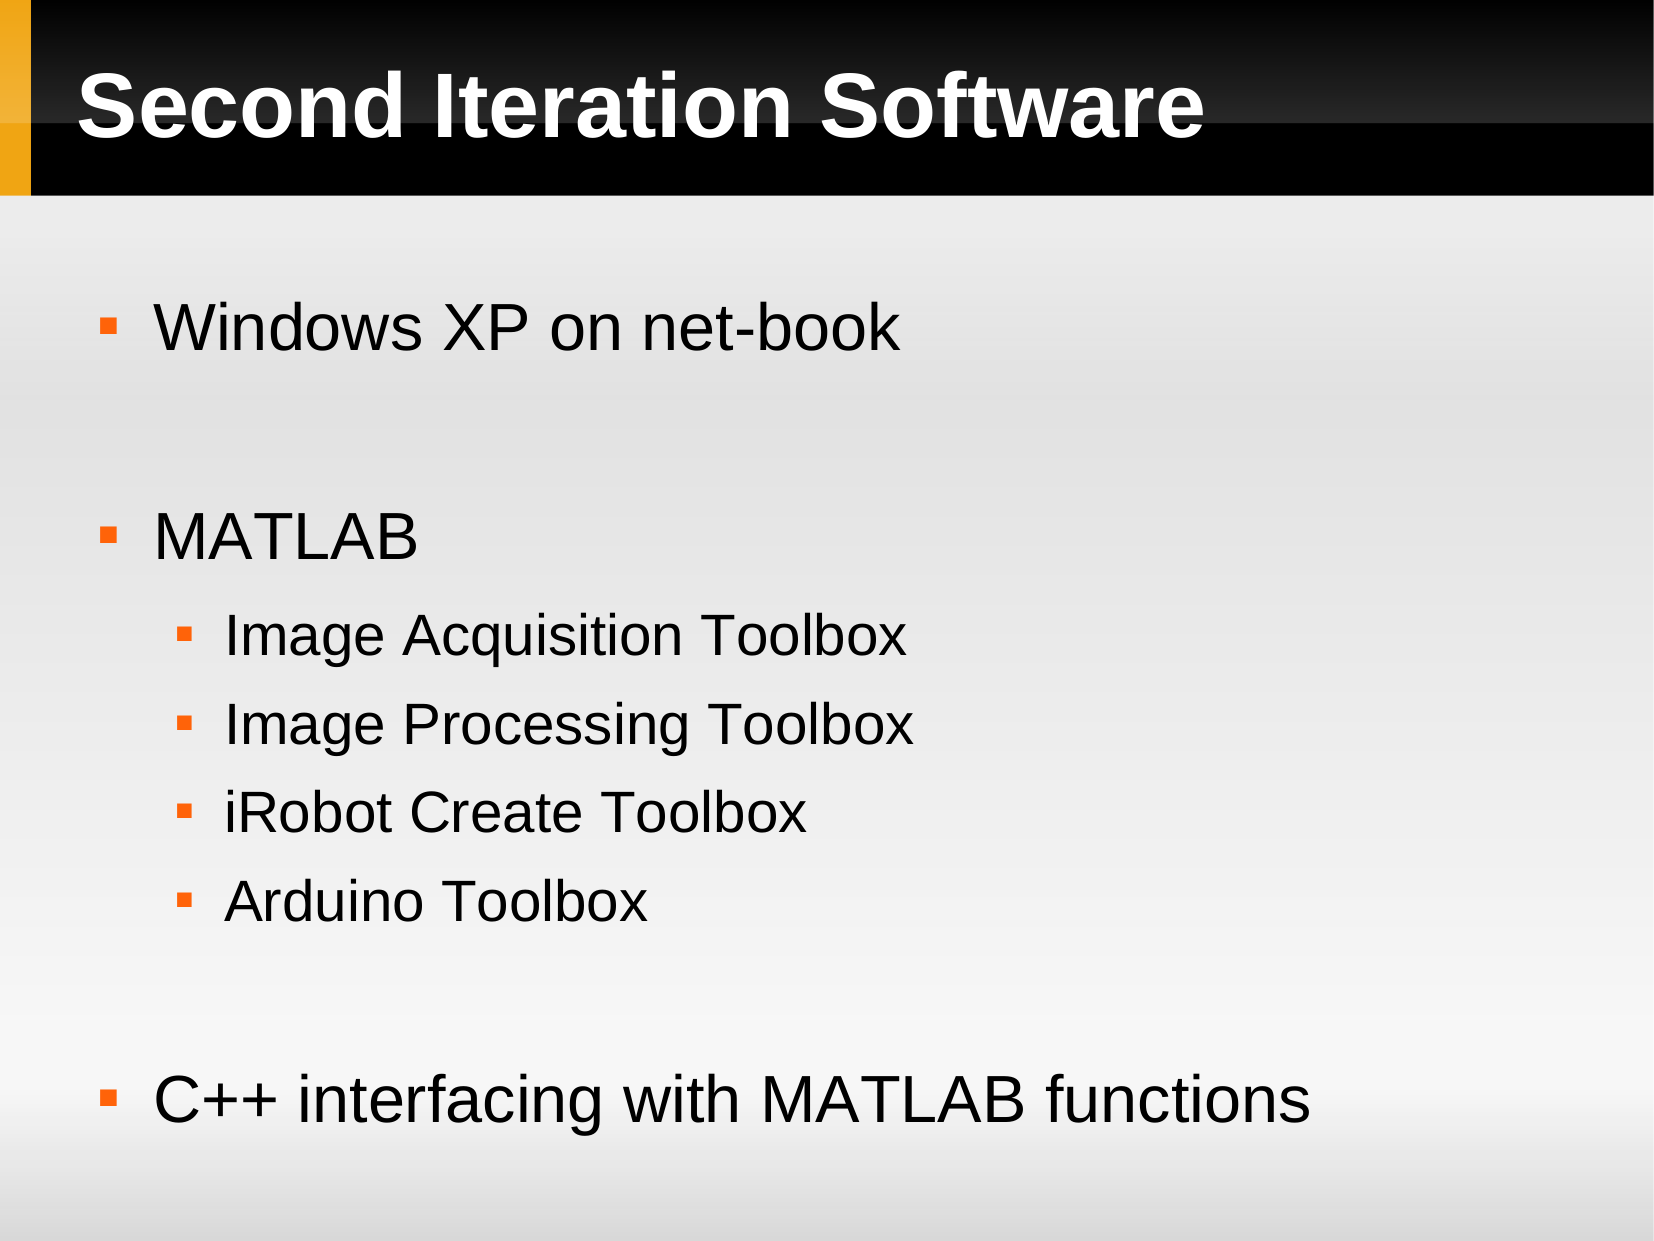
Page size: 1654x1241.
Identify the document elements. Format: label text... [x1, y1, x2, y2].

list Windows XP on net-book MATLAB Image Acquisition Toolbox Image Processing Toolbox iRobot Create Toolbox Arduino Toolbox C++ interfacing with MATLAB functions [82, 290, 1571, 1137]
picture [0, 0, 1654, 1241]
title Second Iteration Software [76, 0, 1565, 208]
